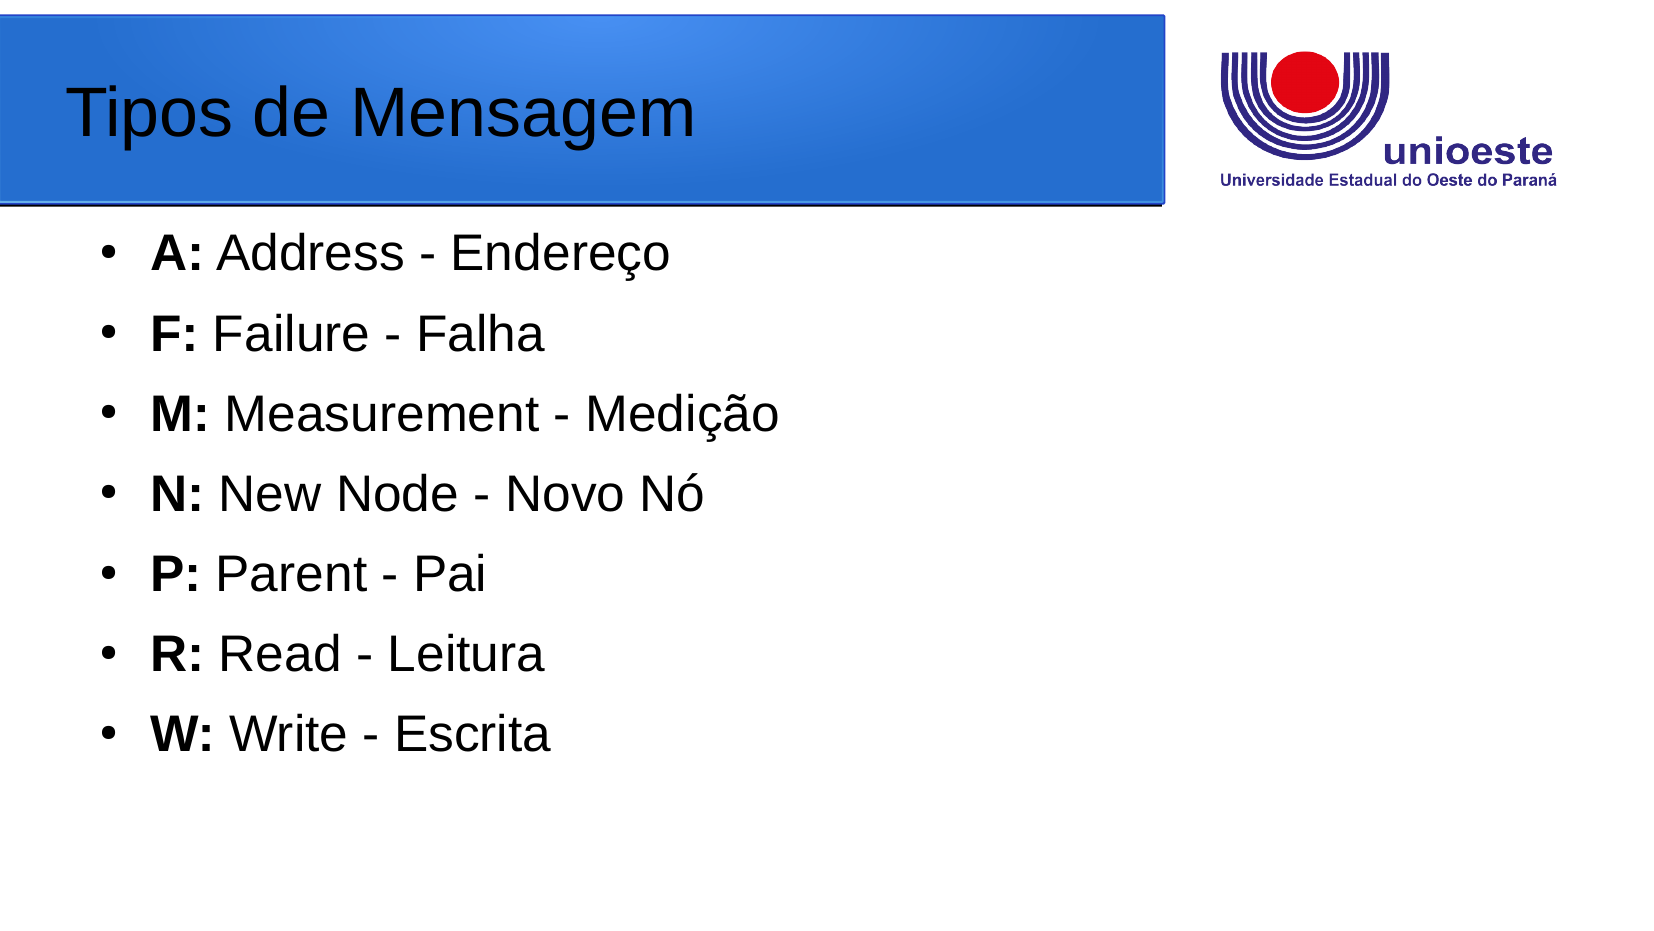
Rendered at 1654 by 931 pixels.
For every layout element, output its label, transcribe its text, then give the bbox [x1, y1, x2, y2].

title Tipos de Mensagem [64, 42, 1117, 183]
list A: Address - Endereço F: Failure - Falha M: Measurement - Medição N: New Node - Novo Nó P: Parent - Pai R: Read - Leitura W: Write - Escrita [82, 224, 1571, 764]
picture [1169, 19, 1601, 201]
